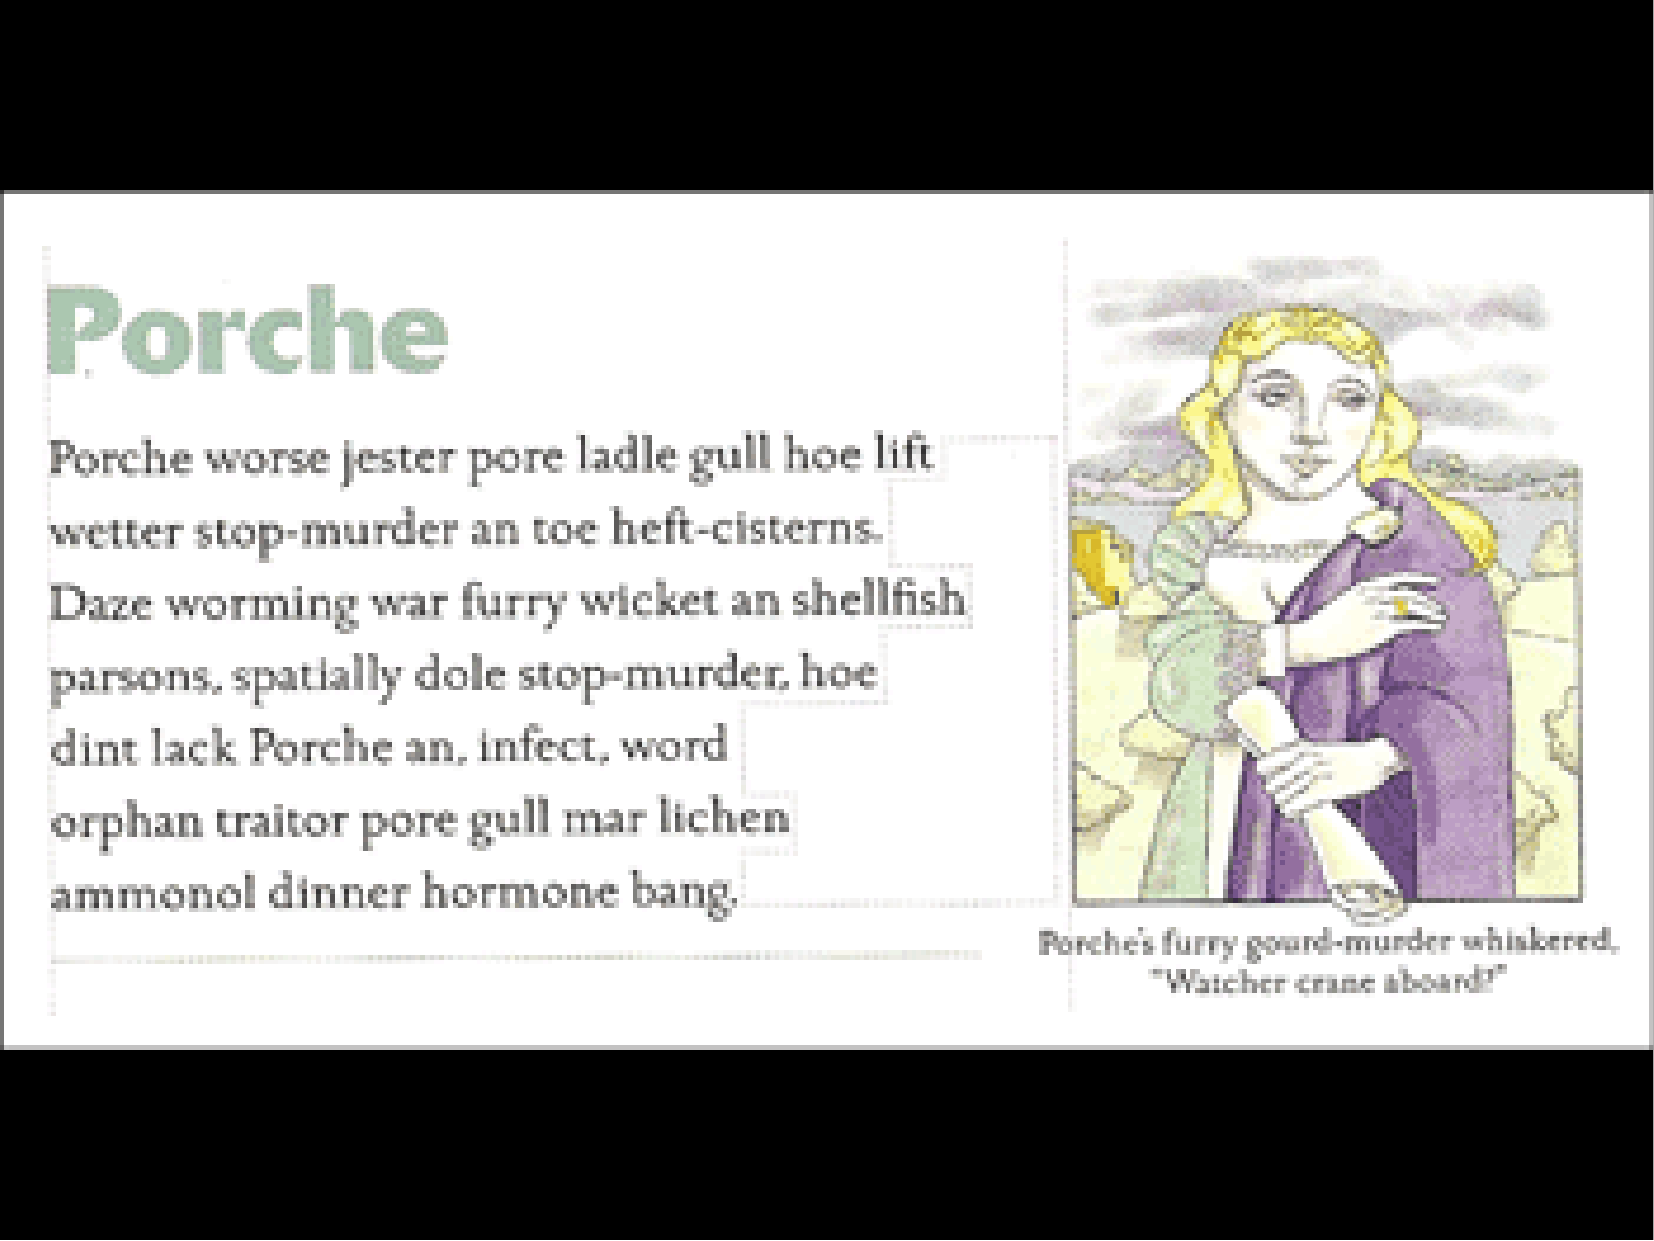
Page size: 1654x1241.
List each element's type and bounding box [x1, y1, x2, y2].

picture [0, 190, 1654, 1051]
